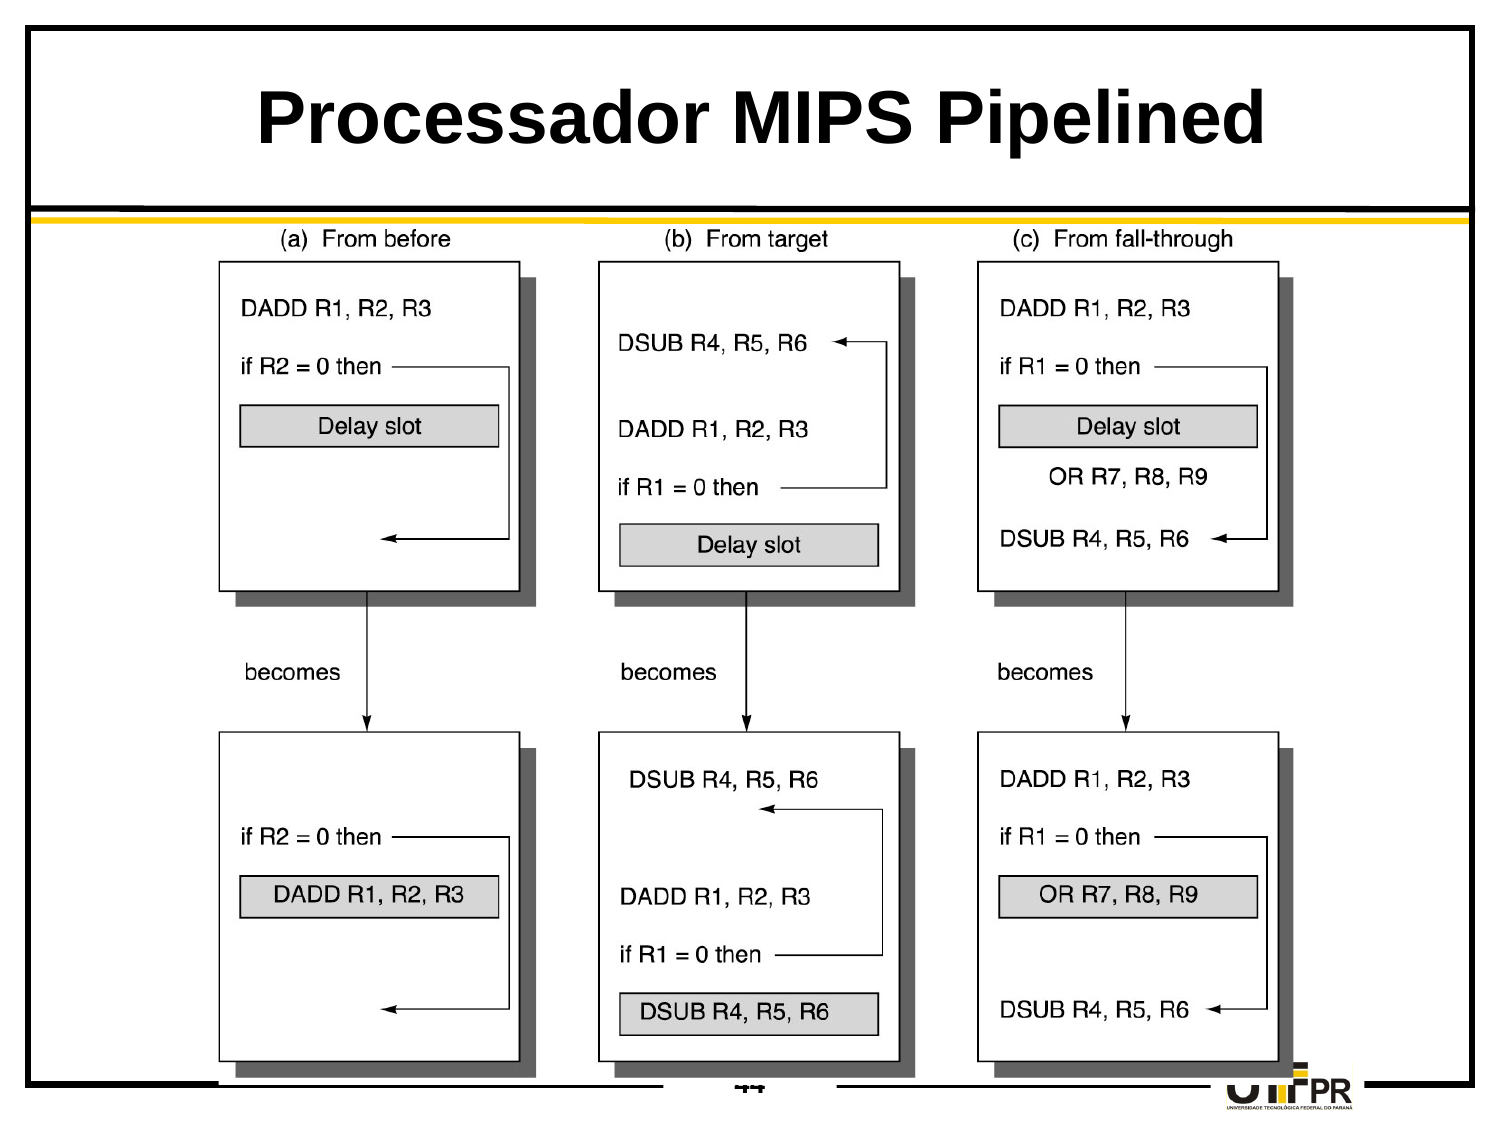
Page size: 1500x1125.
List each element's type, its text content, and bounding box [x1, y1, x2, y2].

title Processador MIPS Pipelined [38, 36, 1459, 199]
picture [218, 229, 1353, 1110]
